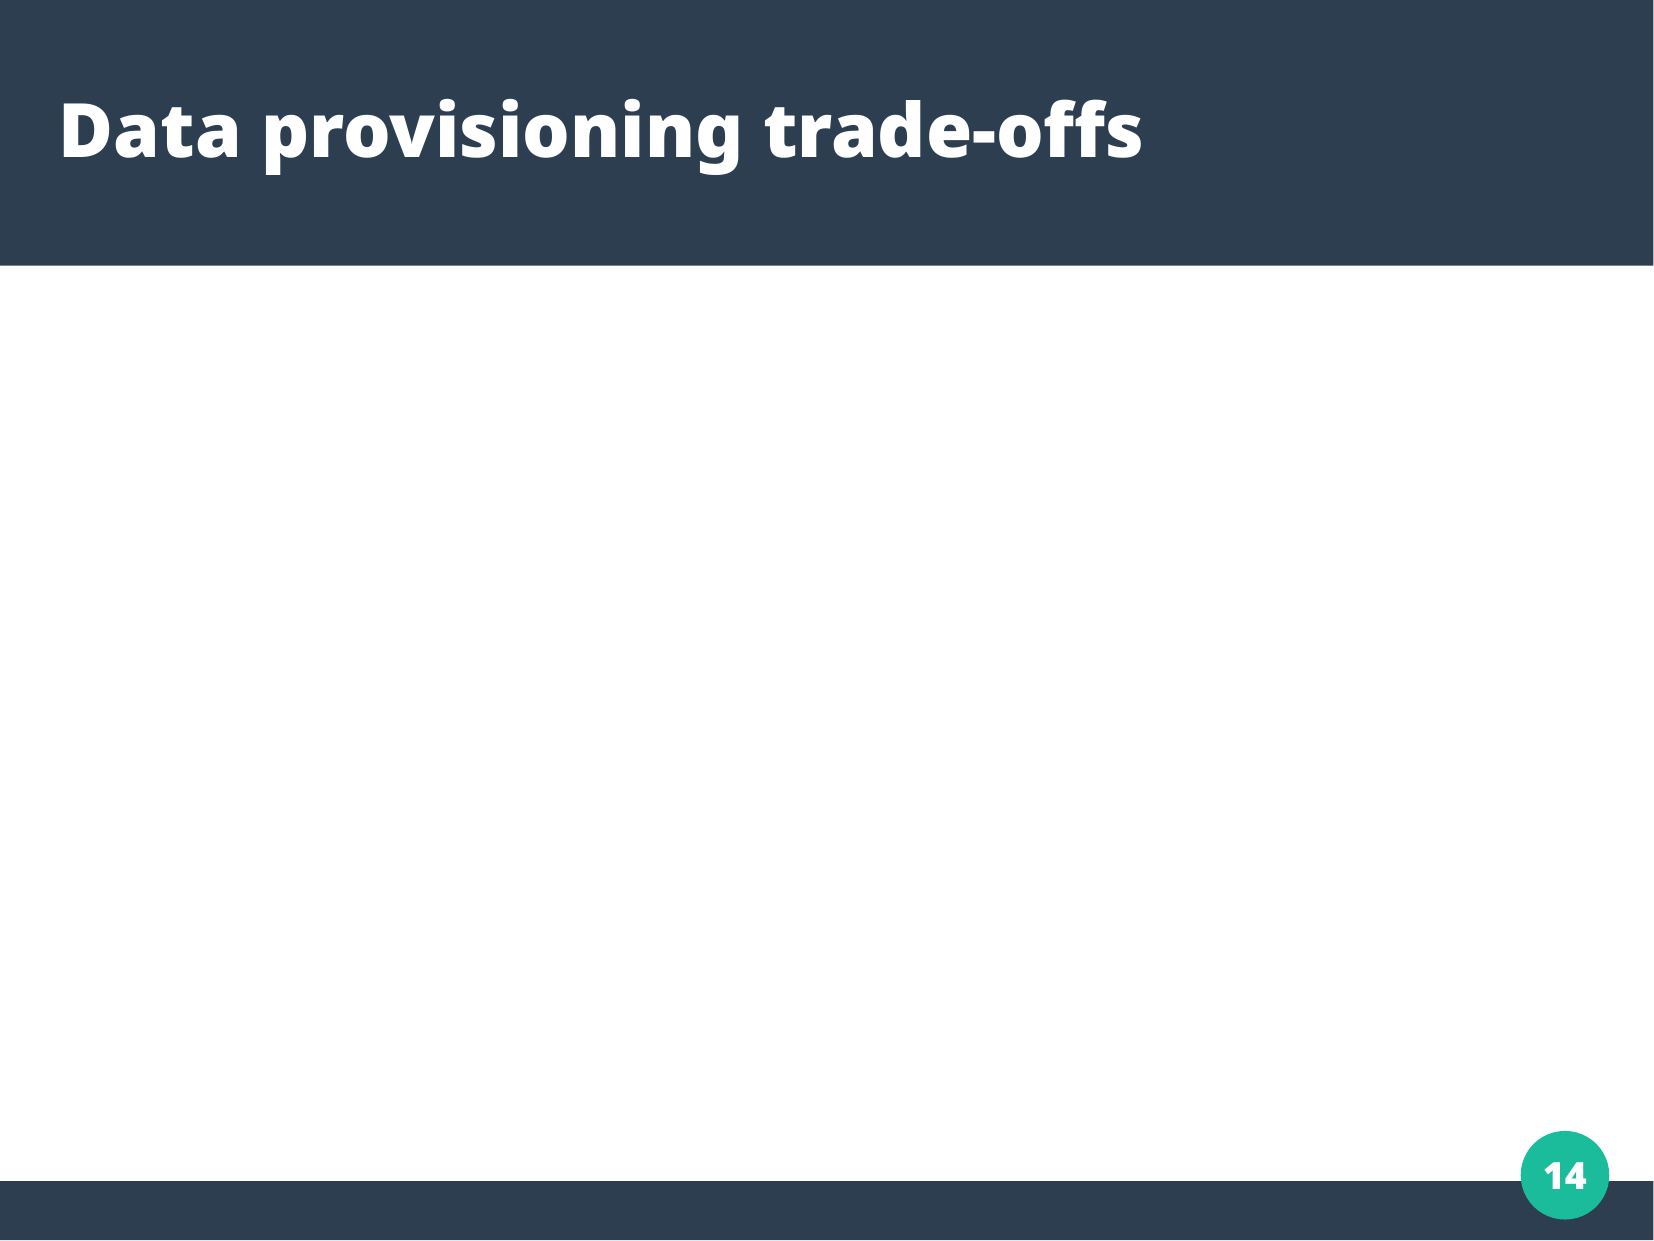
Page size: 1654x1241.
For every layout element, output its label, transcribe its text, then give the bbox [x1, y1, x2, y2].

title Data provisioning trade-offs [59, 49, 1595, 207]
